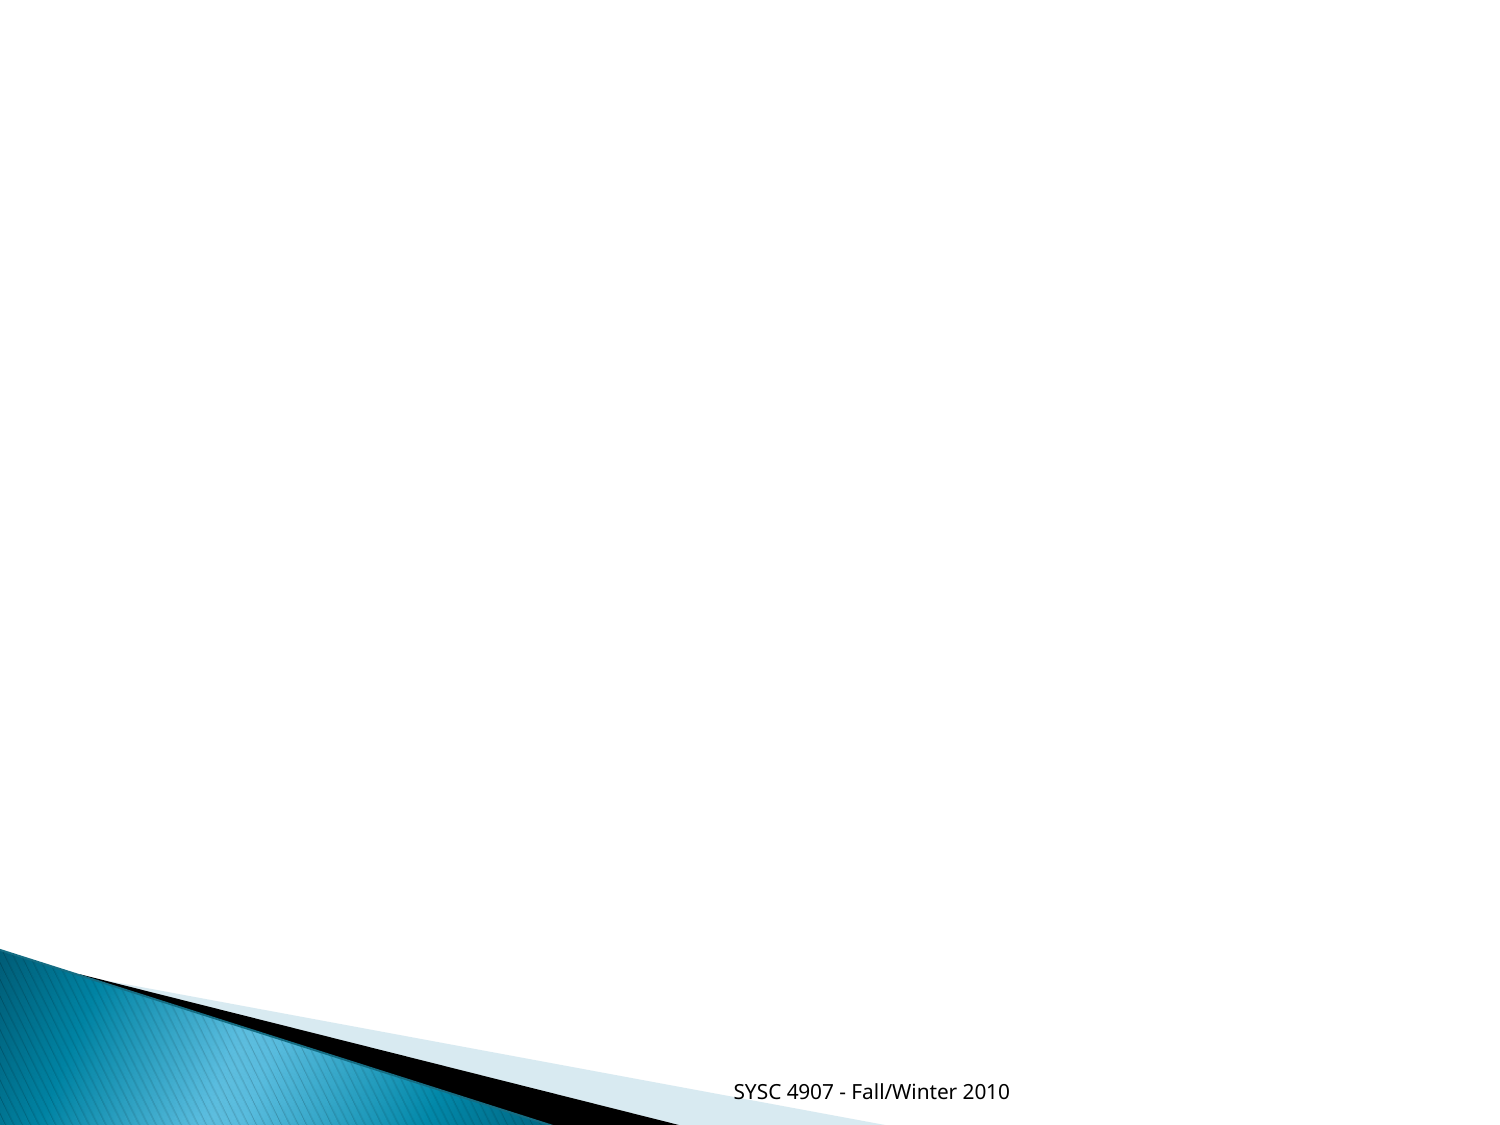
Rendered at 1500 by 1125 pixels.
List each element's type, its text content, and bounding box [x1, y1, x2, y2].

text_box SYSC 4907 - Fall/Winter 2010 [718, 1051, 1105, 1112]
